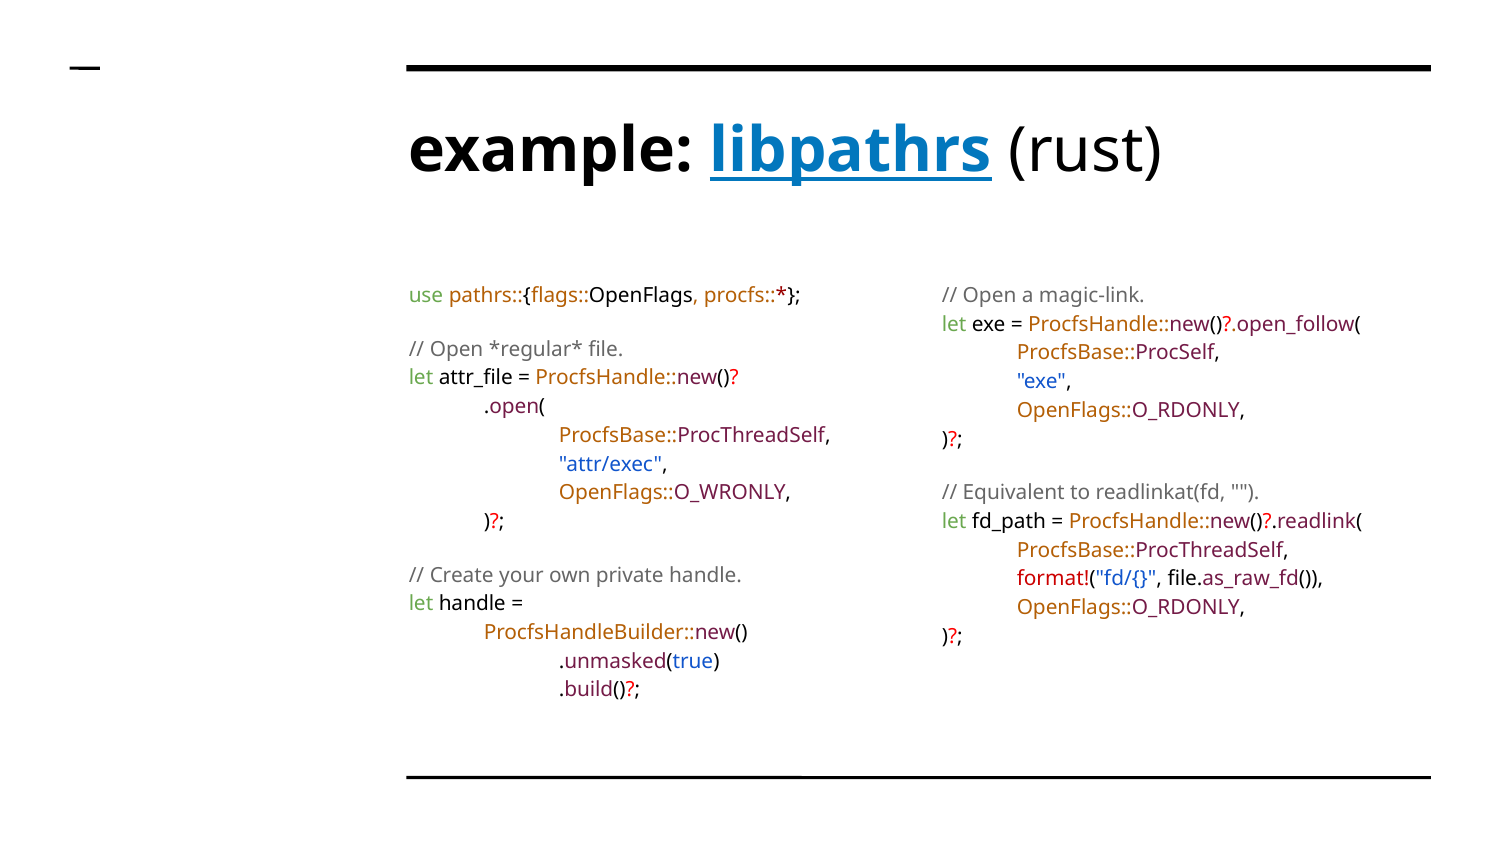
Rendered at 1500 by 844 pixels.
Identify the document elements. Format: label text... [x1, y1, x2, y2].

list use pathrs::{flags::OpenFlags, procfs::*}; // Open *regular* file. let attr_file = ProcfsHandle::new()? .open( ProcfsBase::ProcThreadSelf, "attr/exec", OpenFlags::O_WRONLY, )?; // Create your own private handle. let handle = ProcfsHandleBuilder::new() .unmasked(true) .build()?; [393, 262, 898, 756]
list // Open a magic-link. let exe = ProcfsHandle::new()?.open_follow( ProcfsBase::ProcSelf, "exe", OpenFlags::O_RDONLY, )?; // Equivalent to readlinkat(fd, ""). let fd_path = ProcfsHandle::new()?.readlink( ProcfsBase::ProcThreadSelf, format!("fd/{}", file.as_raw_fd()), OpenFlags::O_RDONLY, )?; [926, 262, 1431, 756]
title example: libpathrs (rust) [393, 94, 1431, 199]
